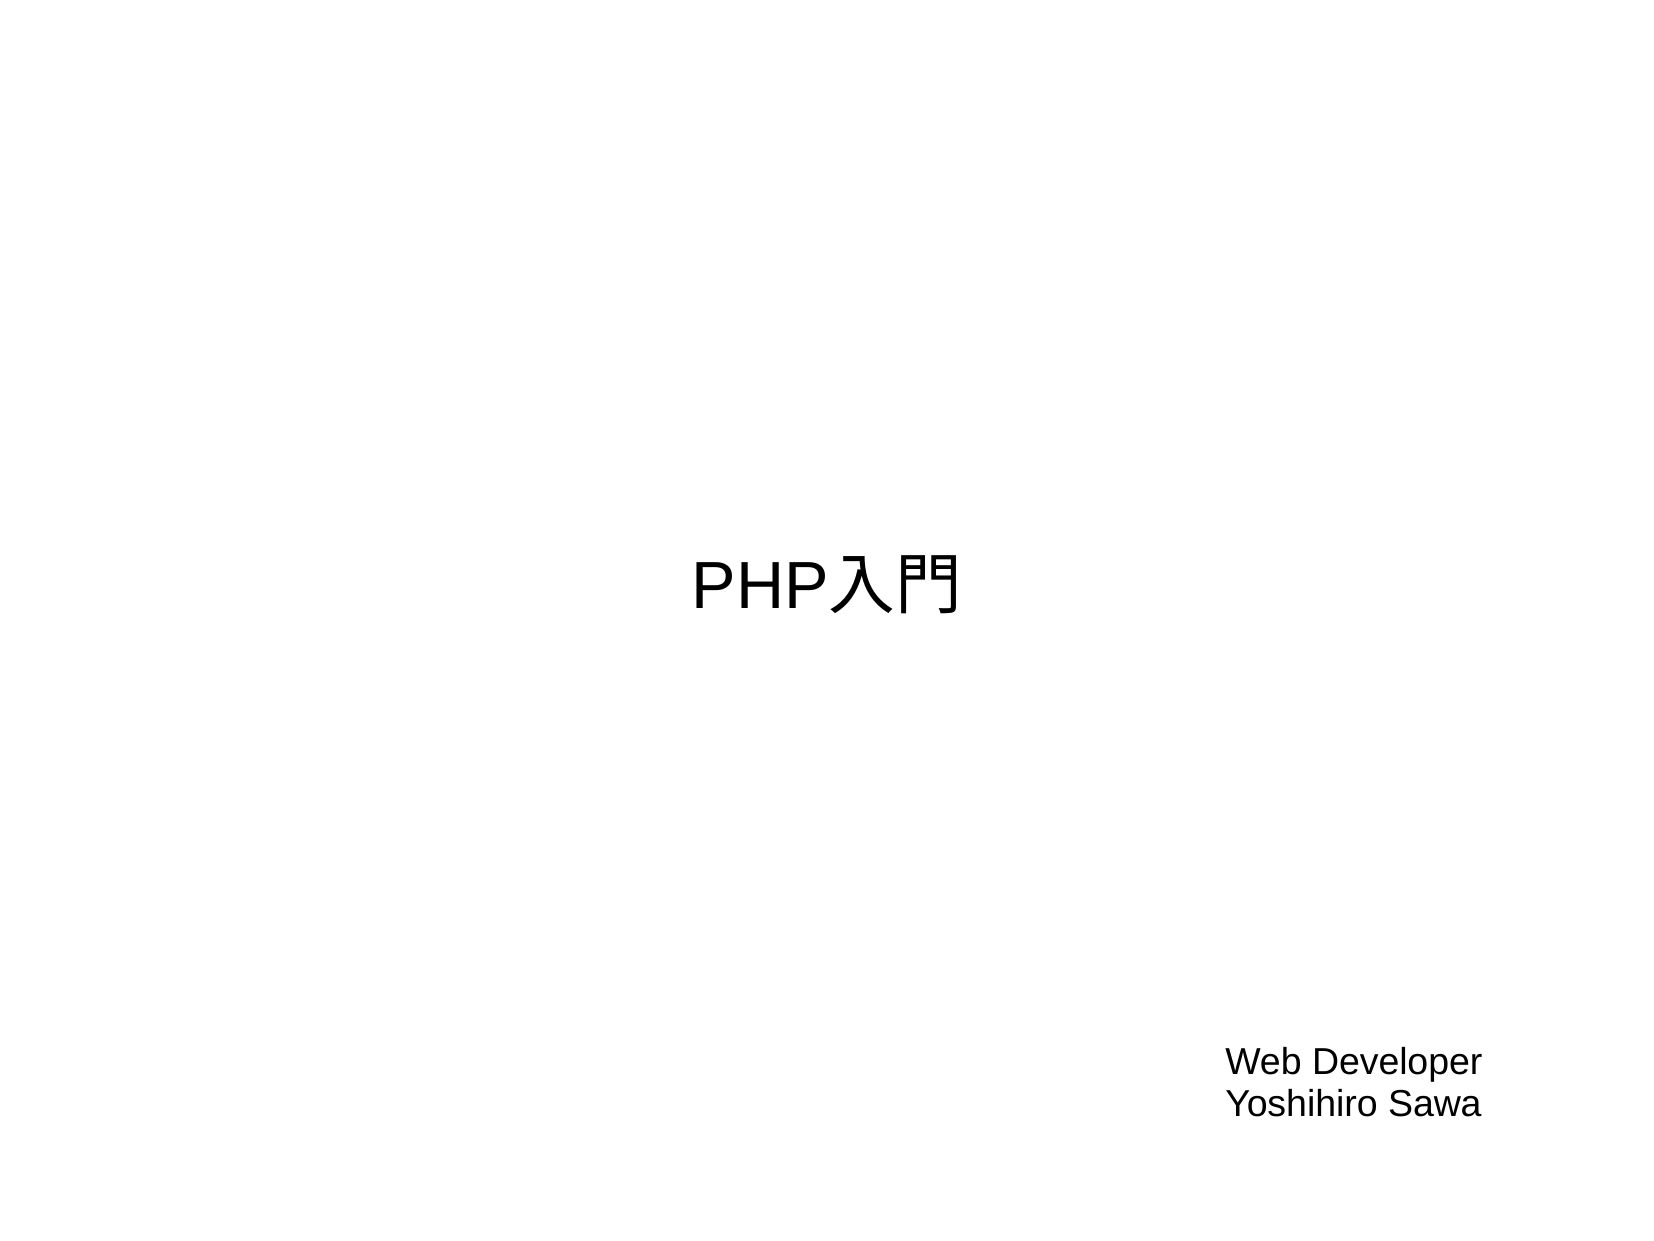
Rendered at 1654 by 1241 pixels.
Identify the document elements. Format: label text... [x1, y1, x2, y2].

subtitle PHP入門 [82, 49, 1571, 1109]
text_box Web Developer Yoshihiro Sawa [1210, 1033, 1625, 1211]
